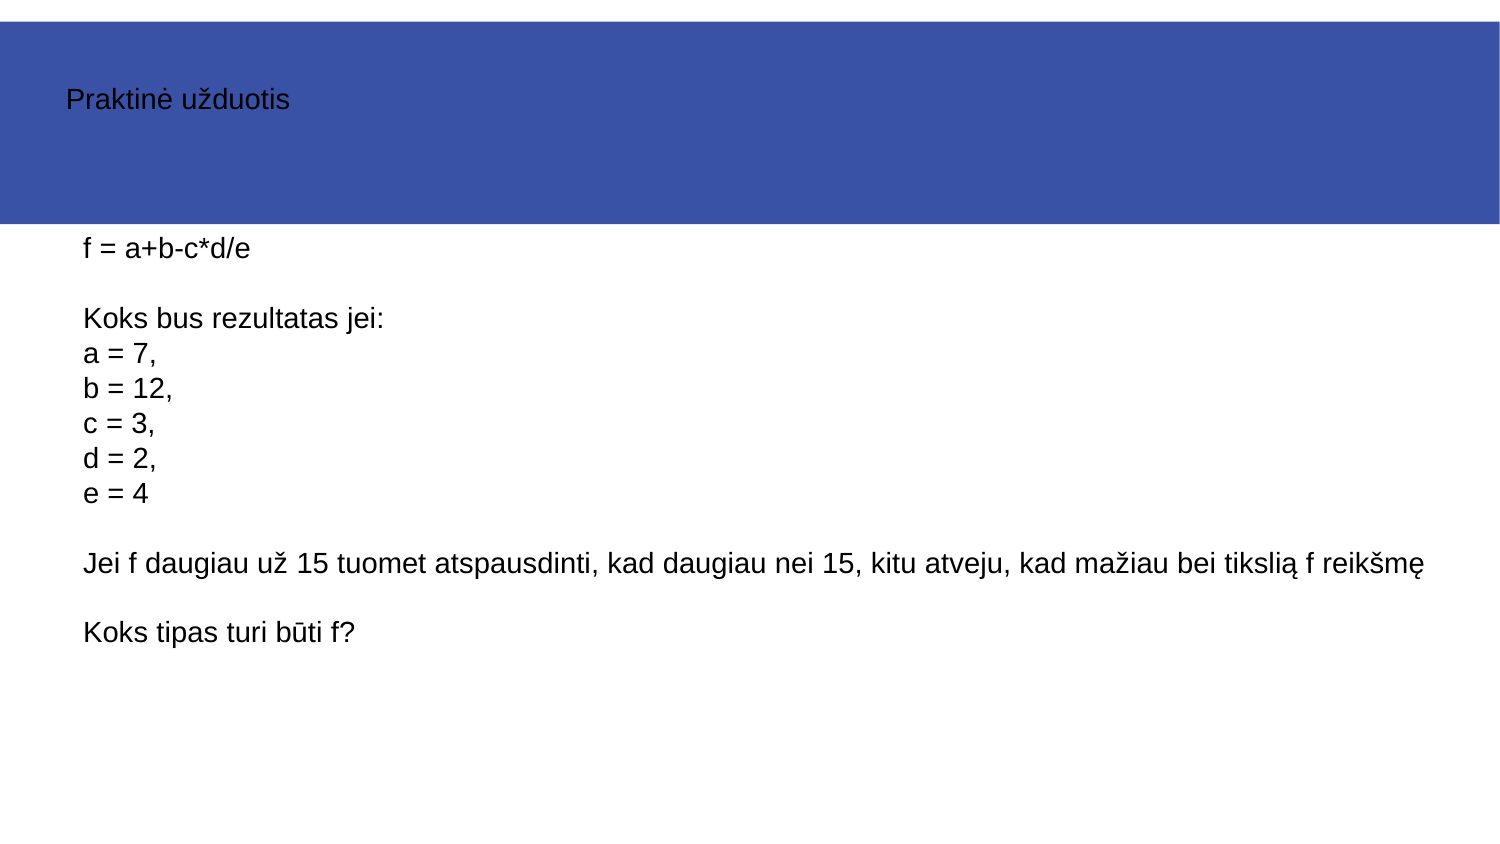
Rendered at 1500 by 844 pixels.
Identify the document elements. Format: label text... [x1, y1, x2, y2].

list f = a+b-c*d/e Koks bus rezultatas jei: a = 7, b = 12, c = 3, d = 2, e = 4 Jei f daugiau už 15 tuomet atspausdinti, kad daugiau nei 15, kitu atveju, kad mažiau bei tikslią f reikšmę Koks tipas turi būti f? [51, 221, 1449, 797]
title Praktinė užduotis [51, 72, 1449, 167]
